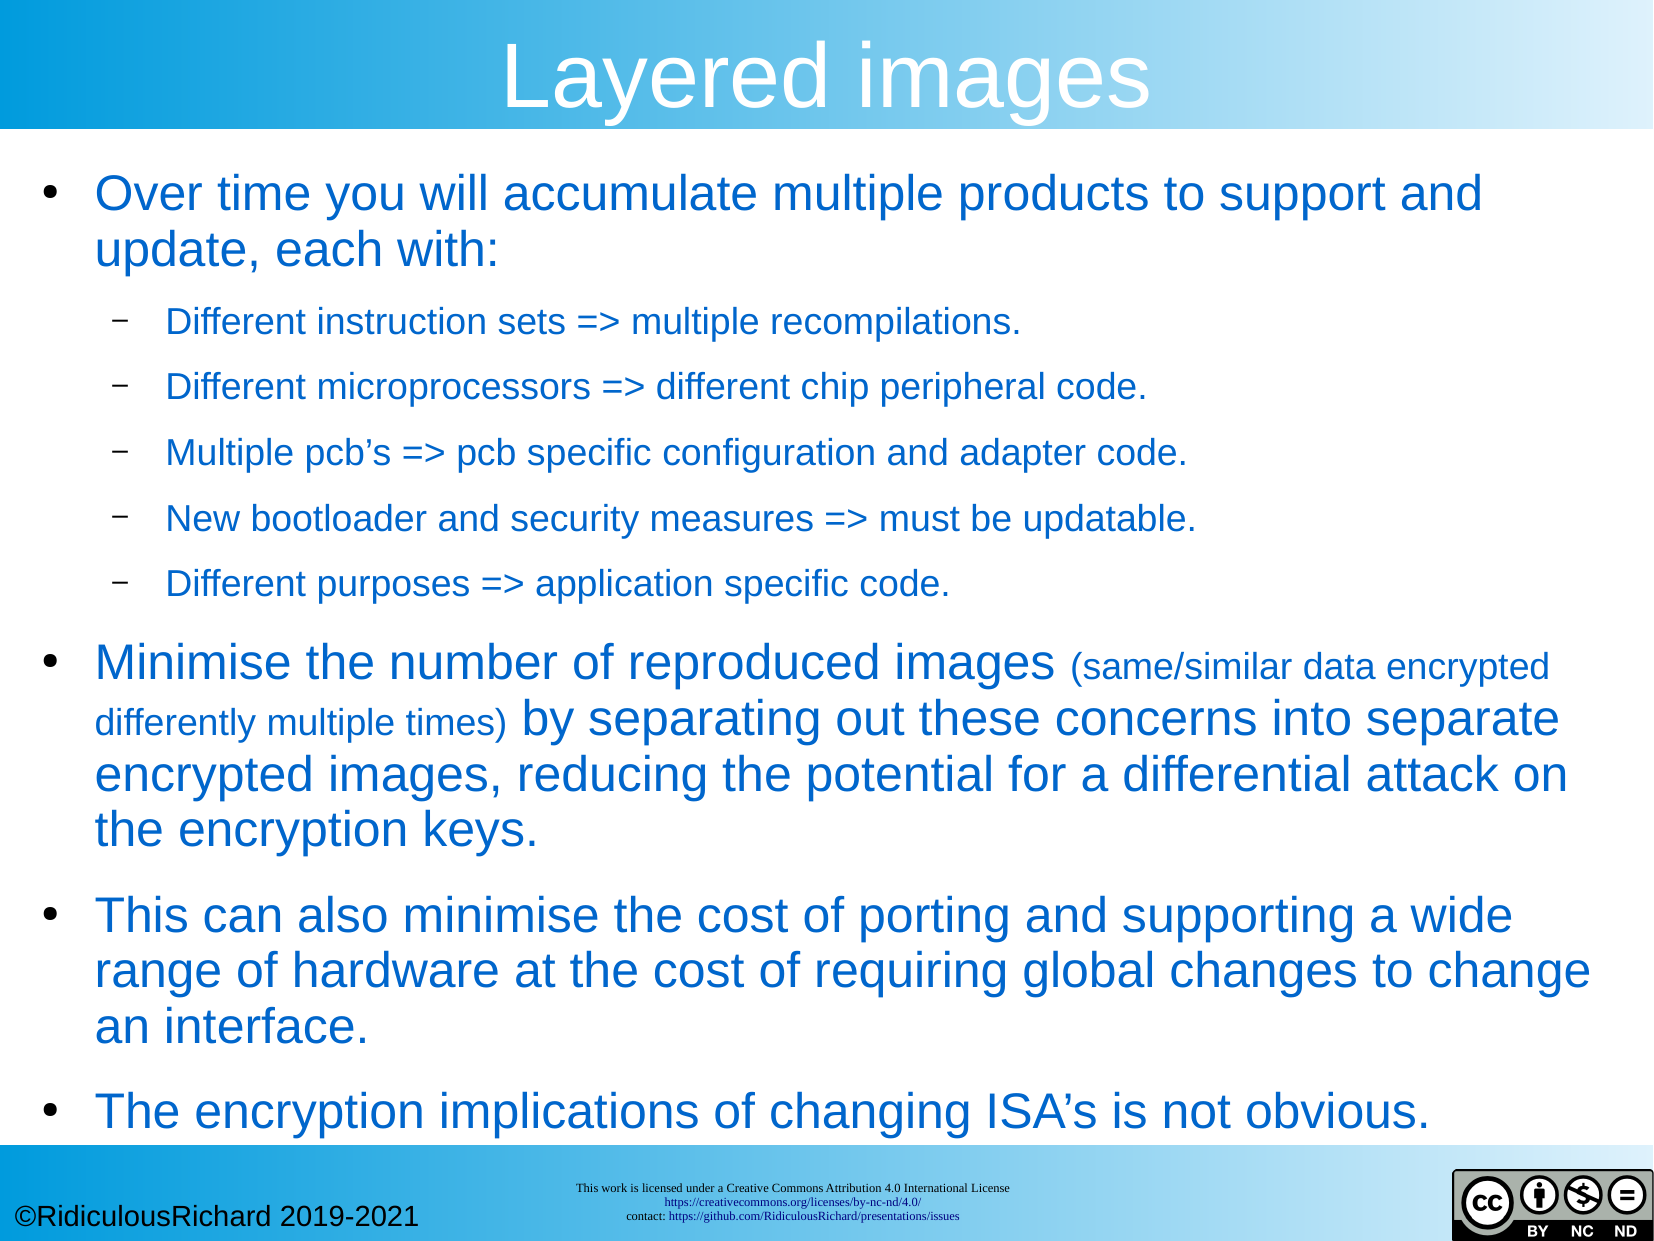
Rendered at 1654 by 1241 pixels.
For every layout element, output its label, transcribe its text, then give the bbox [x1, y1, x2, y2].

picture [138, 1146, 142, 1241]
title Layered images [82, 23, 1571, 129]
picture [1452, 1169, 1654, 1241]
list Over time you will accumulate multiple products to support and update, each with: Different instruction sets => multiple recompilations. Different microprocessors => different chip peripheral code. Multiple pcb’s => pcb specific configuration and adapter code. New bootloader and security measures => must be updatable. Different purposes => application specific code. Minimise the number of reproduced images (same/similar data encrypted differently multiple times) by separating out these concerns into separate encrypted images, reducing the potential for a differential attack on the encryption keys. This can also minimise the cost of porting and supporting a wide range of hardware at the cost of requiring global changes to change an interface. The encryption implications of changing ISA’s is not obvious. [23, 165, 1630, 1123]
